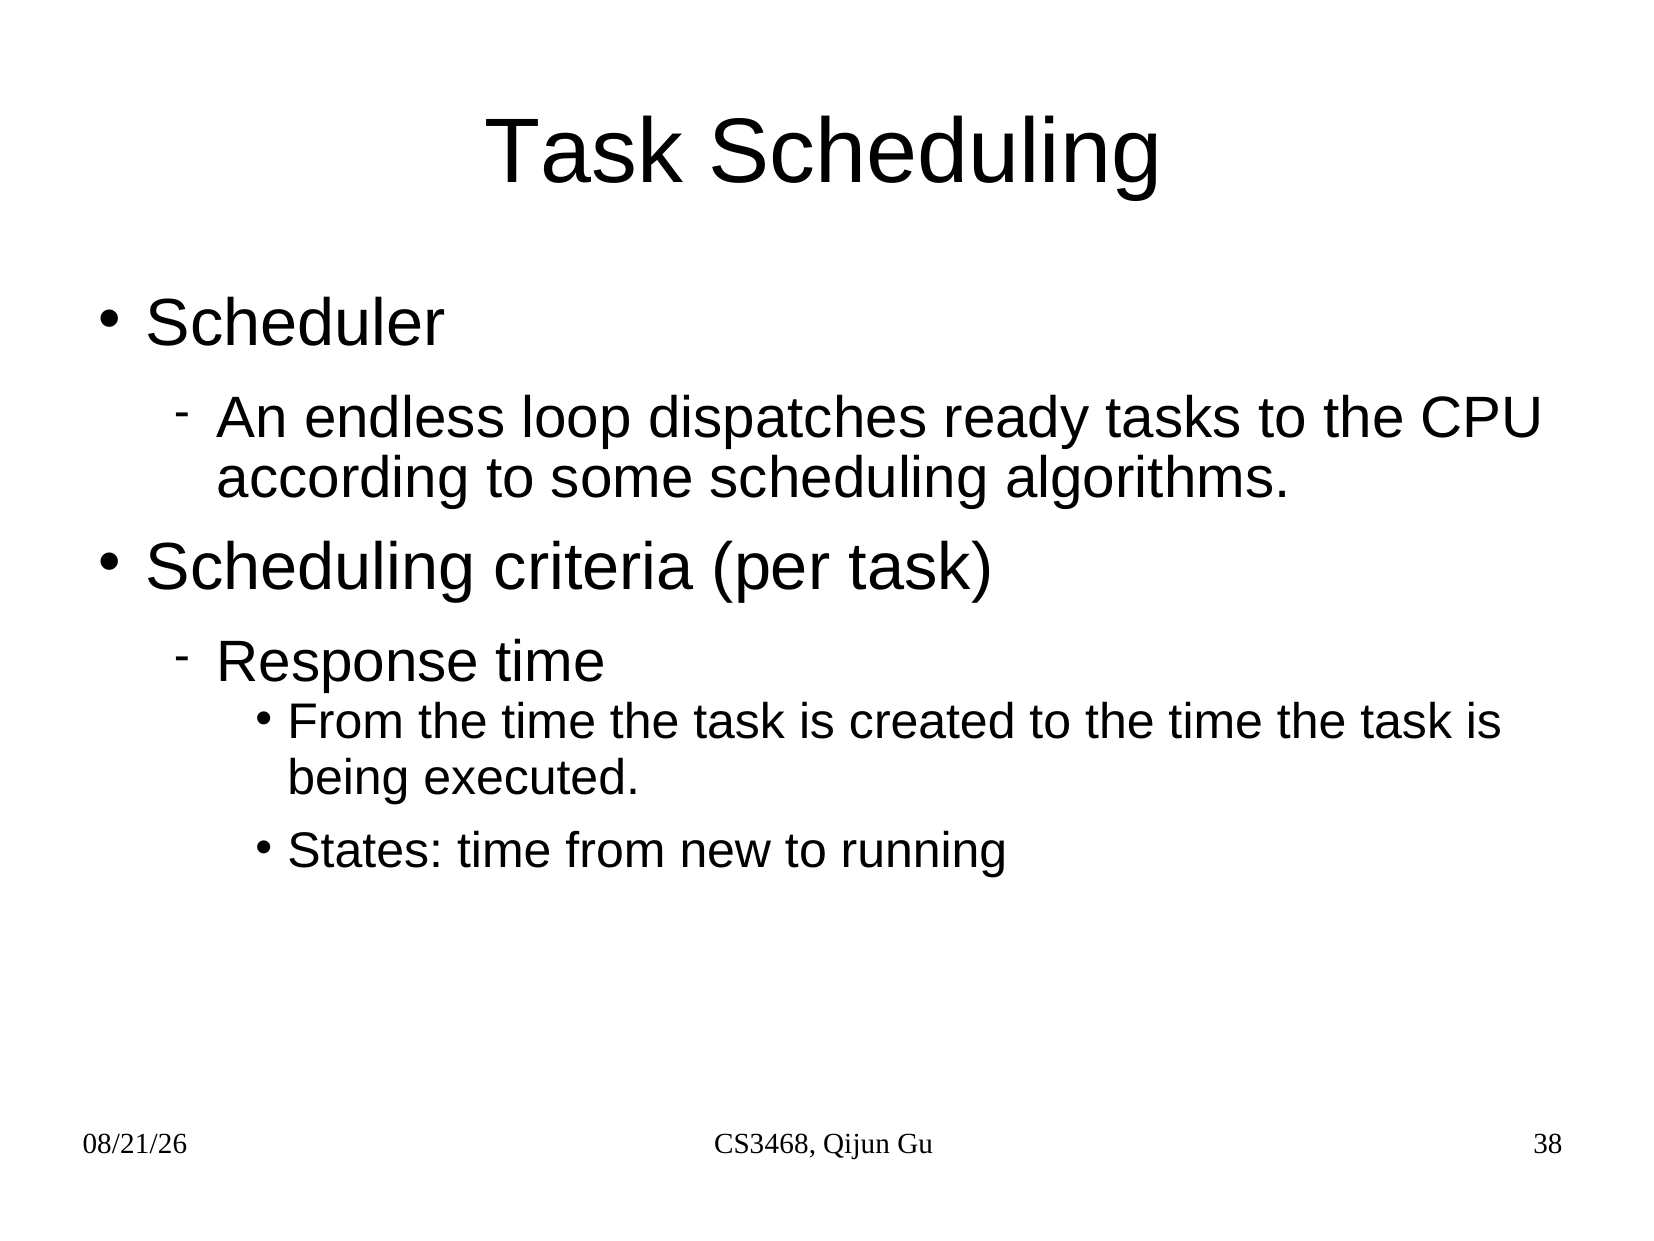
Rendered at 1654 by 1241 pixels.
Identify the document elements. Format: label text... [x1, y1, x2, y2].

list Scheduler An endless loop dispatches ready tasks to the CPU according to some scheduling algorithms. Scheduling criteria (per task) Response time From the time the task is created to the time the task is being executed. States: time from new to running [82, 290, 1566, 1090]
title Task Scheduling [82, 56, 1566, 245]
